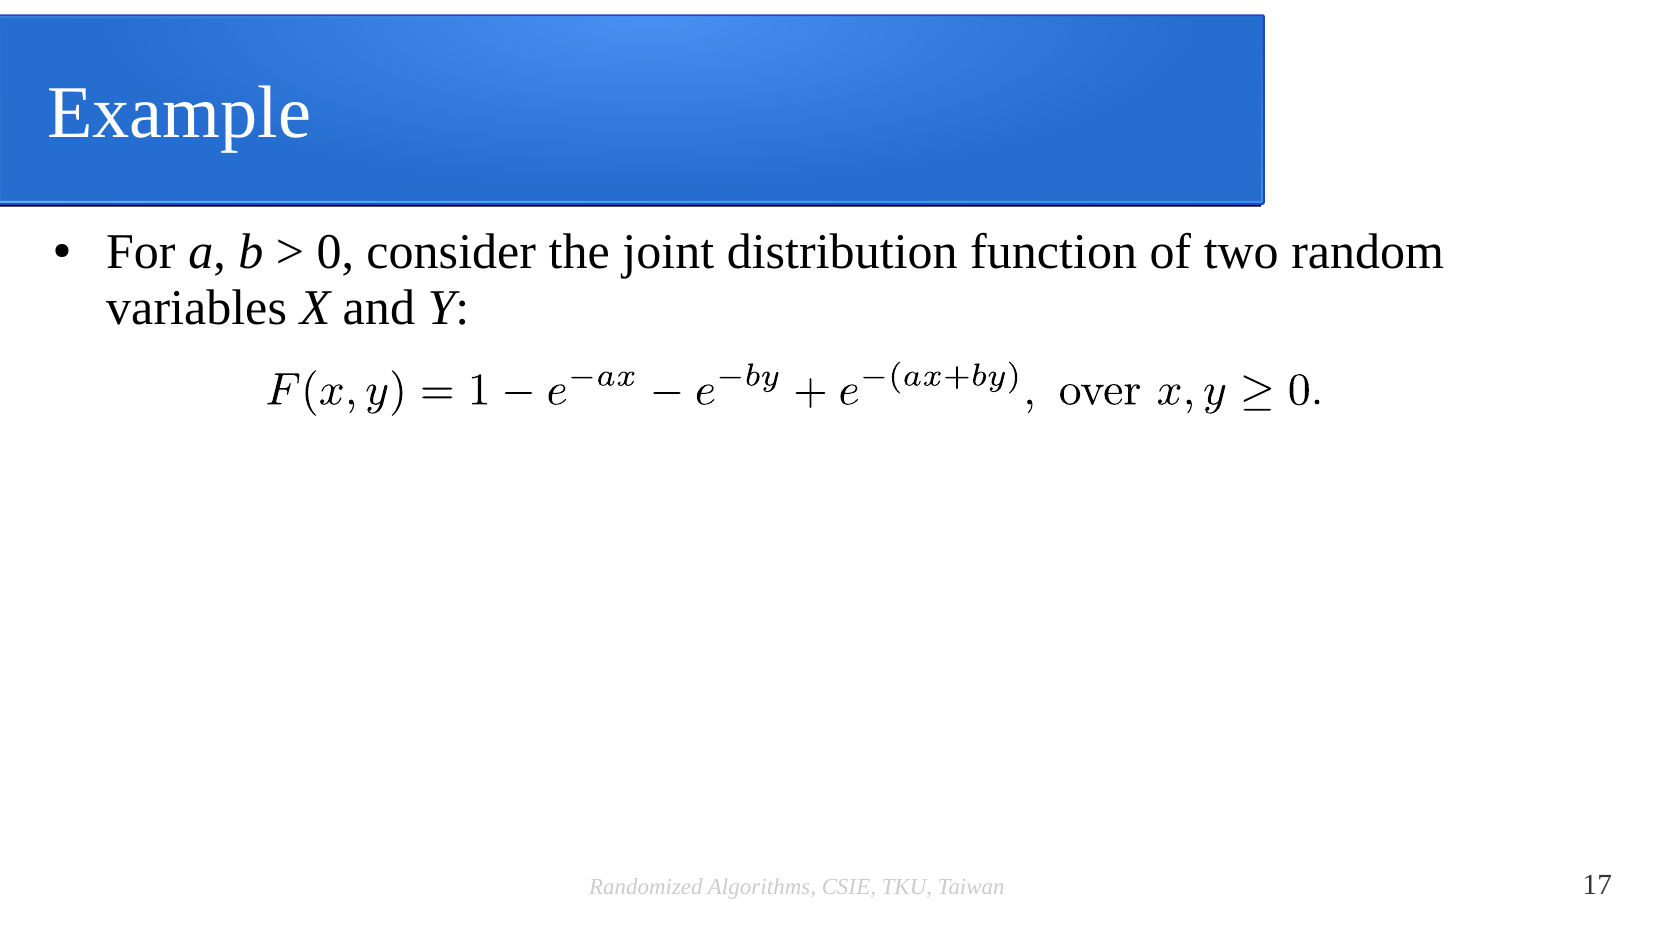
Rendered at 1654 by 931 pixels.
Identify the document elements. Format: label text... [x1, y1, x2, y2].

list For a, b > 0, consider the joint distribution function of two random variables X and Y: [35, 224, 1524, 764]
picture [263, 359, 1322, 418]
title Example [47, 35, 1199, 189]
